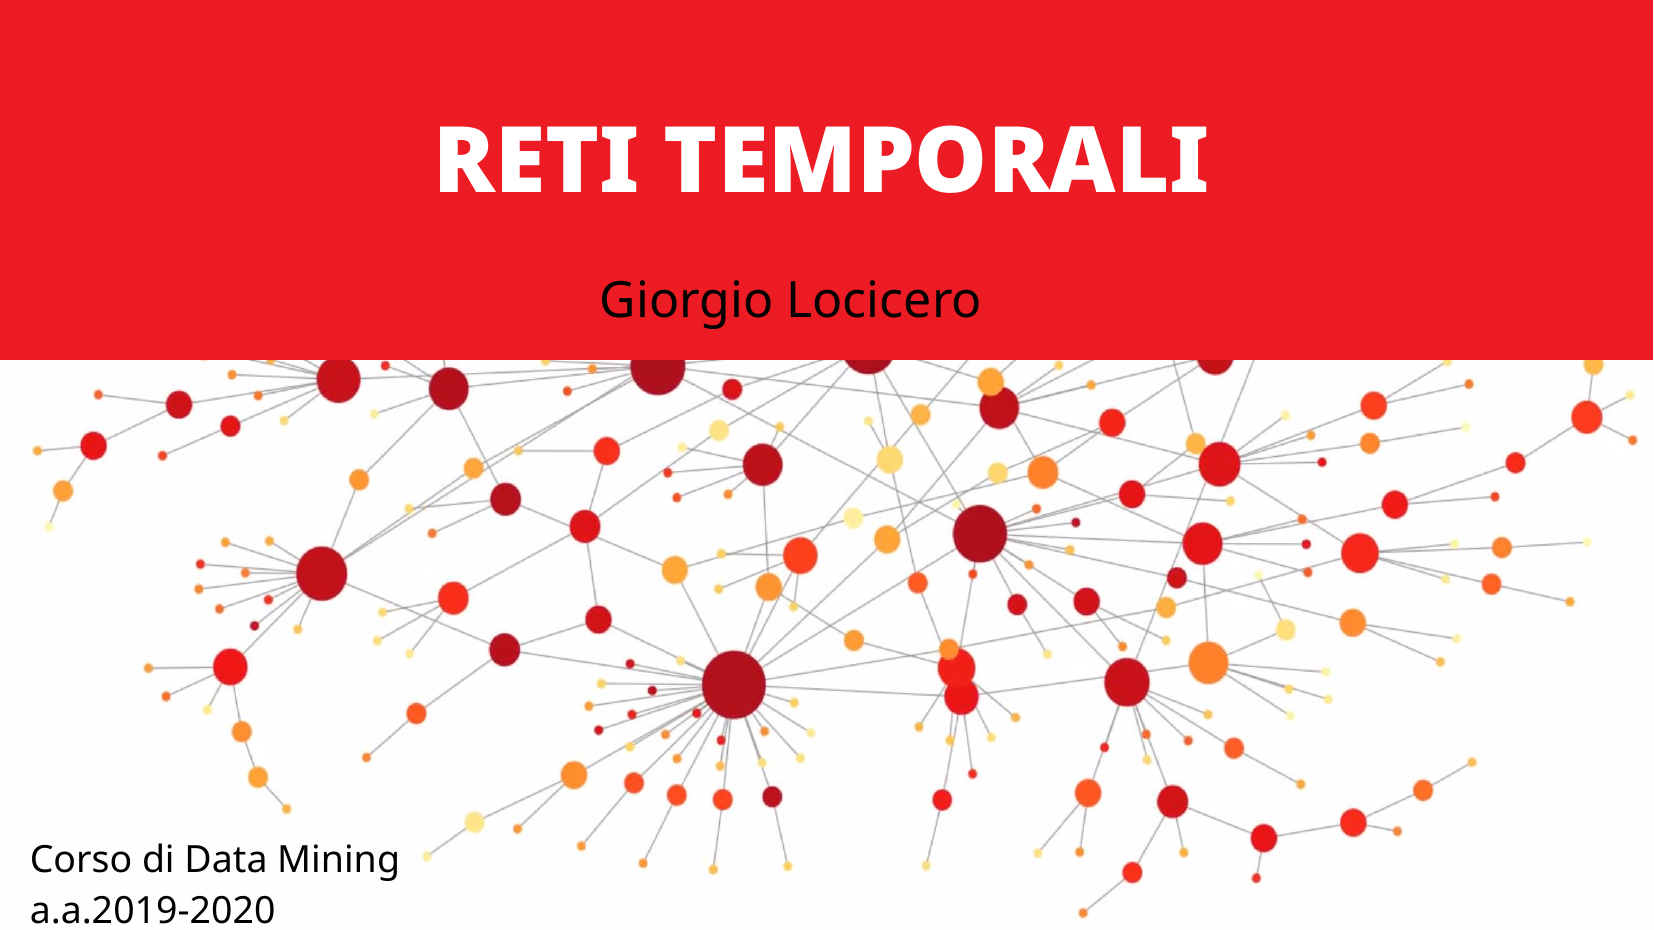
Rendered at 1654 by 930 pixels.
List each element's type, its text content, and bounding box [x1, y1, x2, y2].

title RETI TEMPORALI [54, 44, 1590, 206]
text_box Corso di Data Mining a.a.2019-2020 [14, 824, 585, 927]
text_box Giorgio Locicero [584, 256, 1245, 330]
picture [0, 0, 1654, 930]
